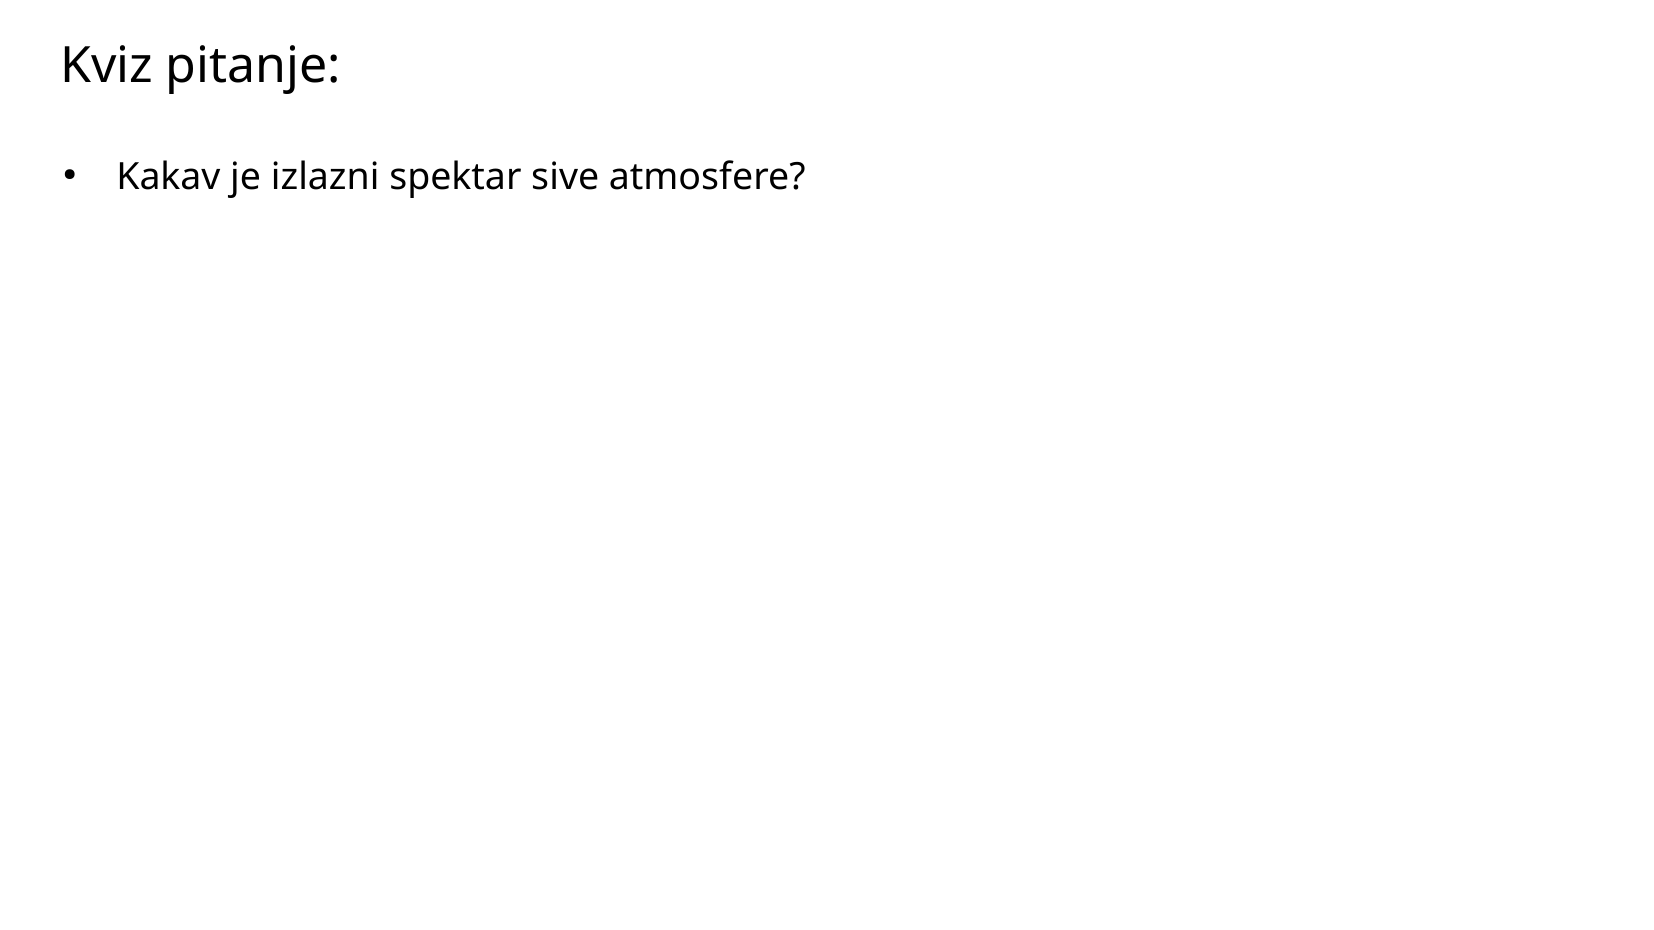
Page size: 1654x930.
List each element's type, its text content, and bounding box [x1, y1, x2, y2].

title Kviz pitanje: [59, 13, 1648, 113]
list Kakav je izlazni spektar sive atmosfere? [45, 149, 1635, 880]
